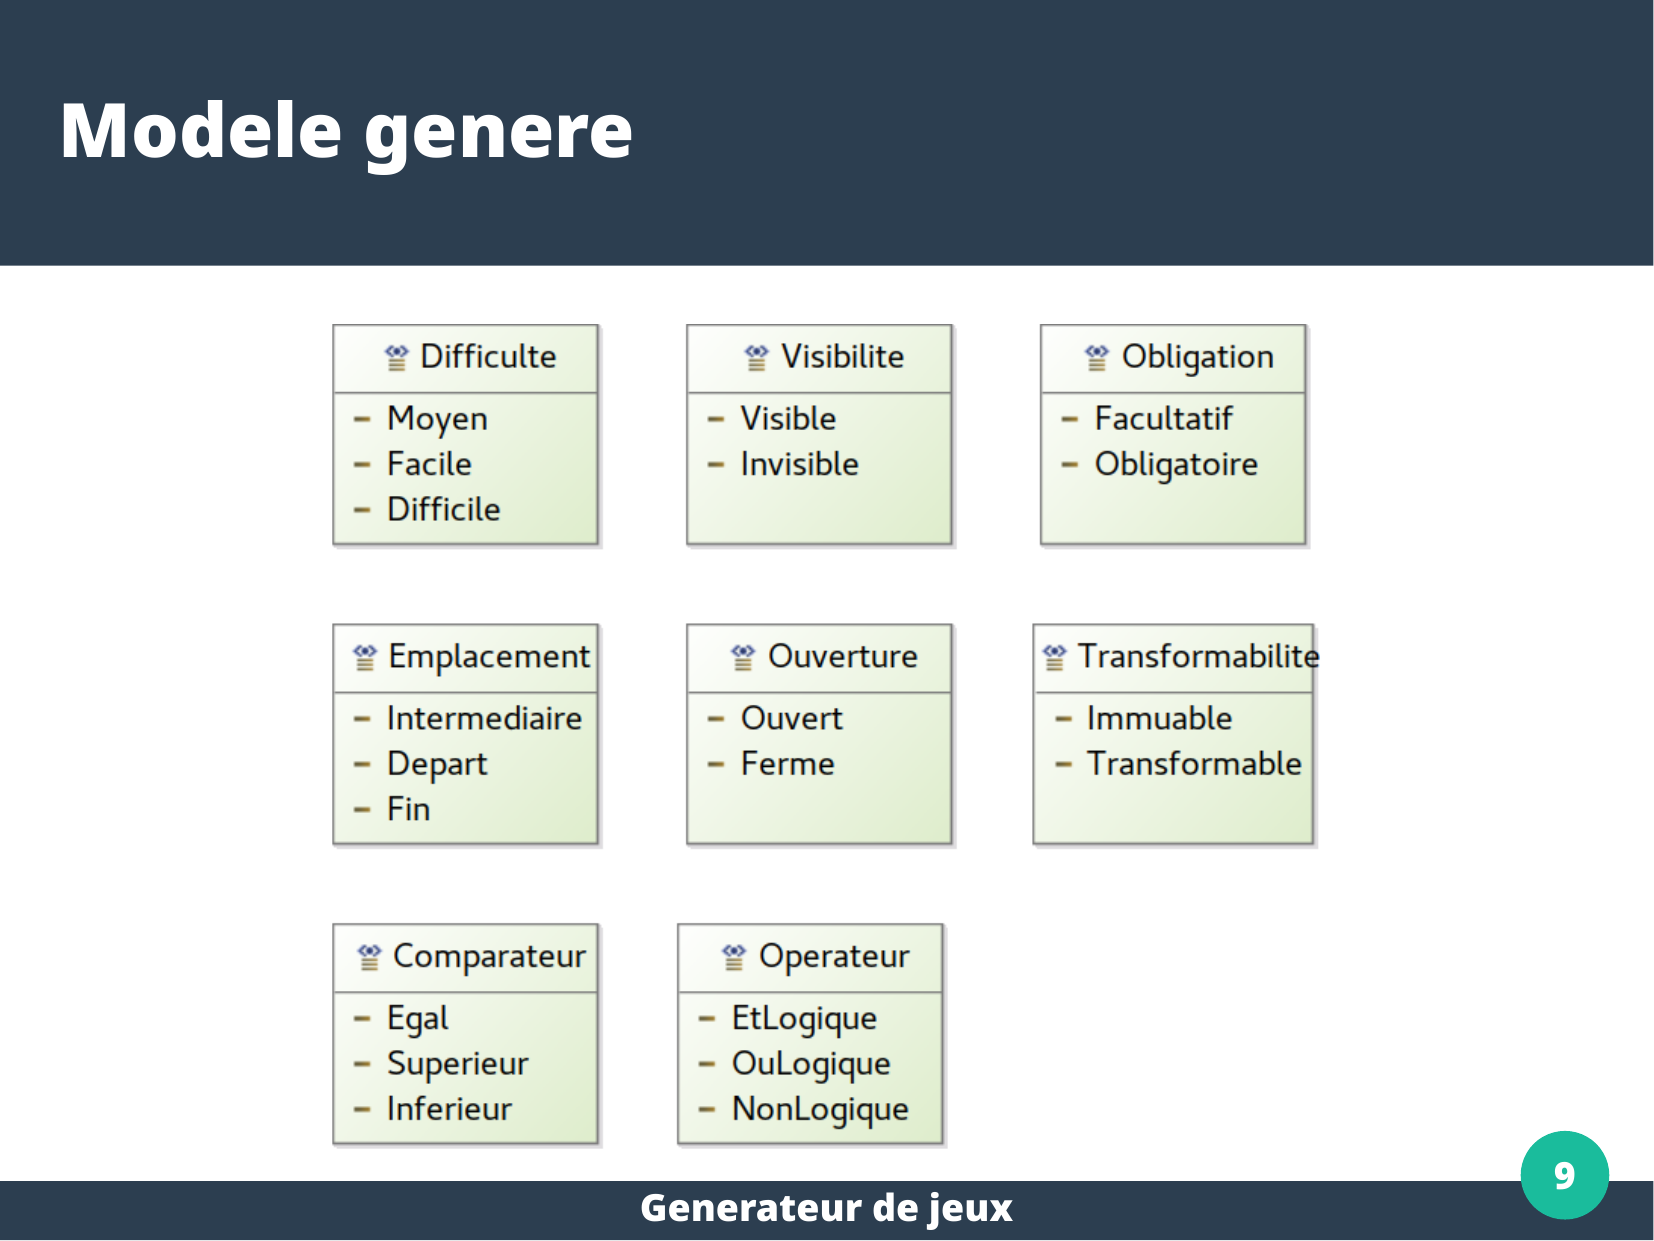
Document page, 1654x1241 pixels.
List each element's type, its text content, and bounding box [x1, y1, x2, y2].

picture [331, 324, 1323, 1152]
title Modele genere [59, 49, 1595, 207]
